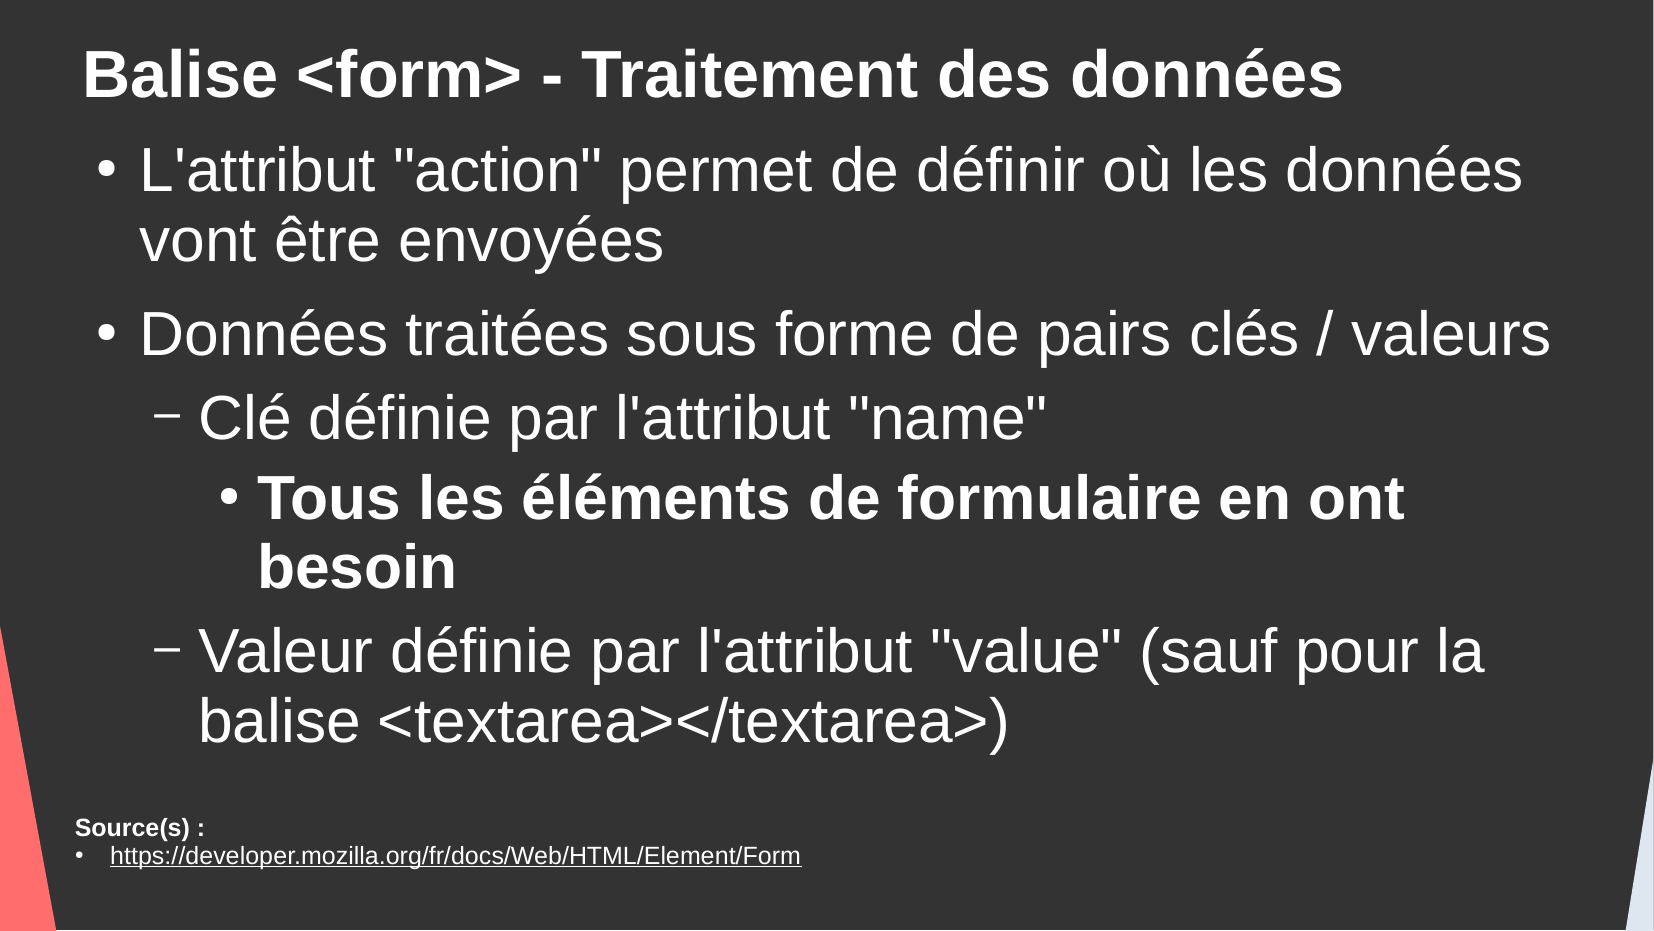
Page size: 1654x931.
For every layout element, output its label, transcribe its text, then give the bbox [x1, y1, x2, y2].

text_box [0, 625, 57, 931]
list L'attribut "action" permet de définir où les données vont être envoyées Données traitées sous forme de pairs clés / valeurs Clé définie par l'attribut "name" Tous les éléments de formulaire en ont besoin Valeur définie par l'attribut "value" (sauf pour la balise <textarea></textarea>) [80, 135, 1605, 756]
title Balise <form> - Traitement des données [82, 37, 1571, 114]
text_box Source(s) : https://developer.mozilla.org/fr/docs/Web/HTML/Element/Form [60, 806, 1546, 877]
text_box [1625, 754, 1654, 931]
